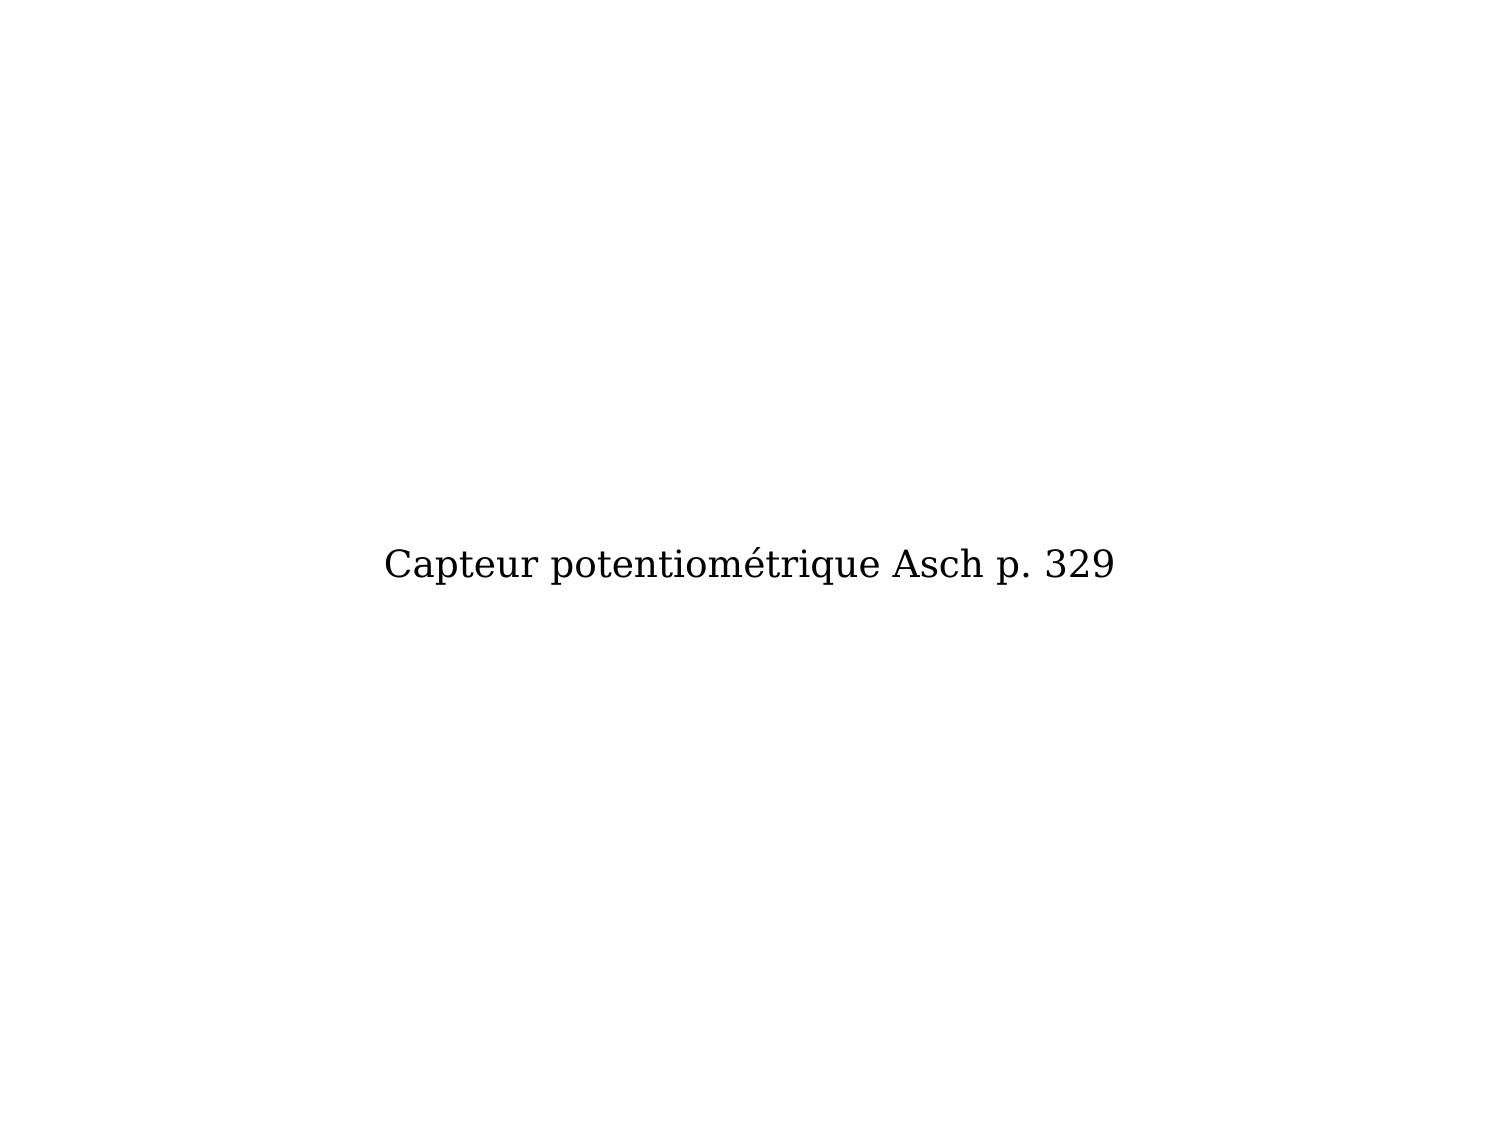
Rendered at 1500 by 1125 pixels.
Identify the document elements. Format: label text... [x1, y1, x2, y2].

text_box Capteur potentiométrique Asch p. 329 [369, 532, 1131, 592]
